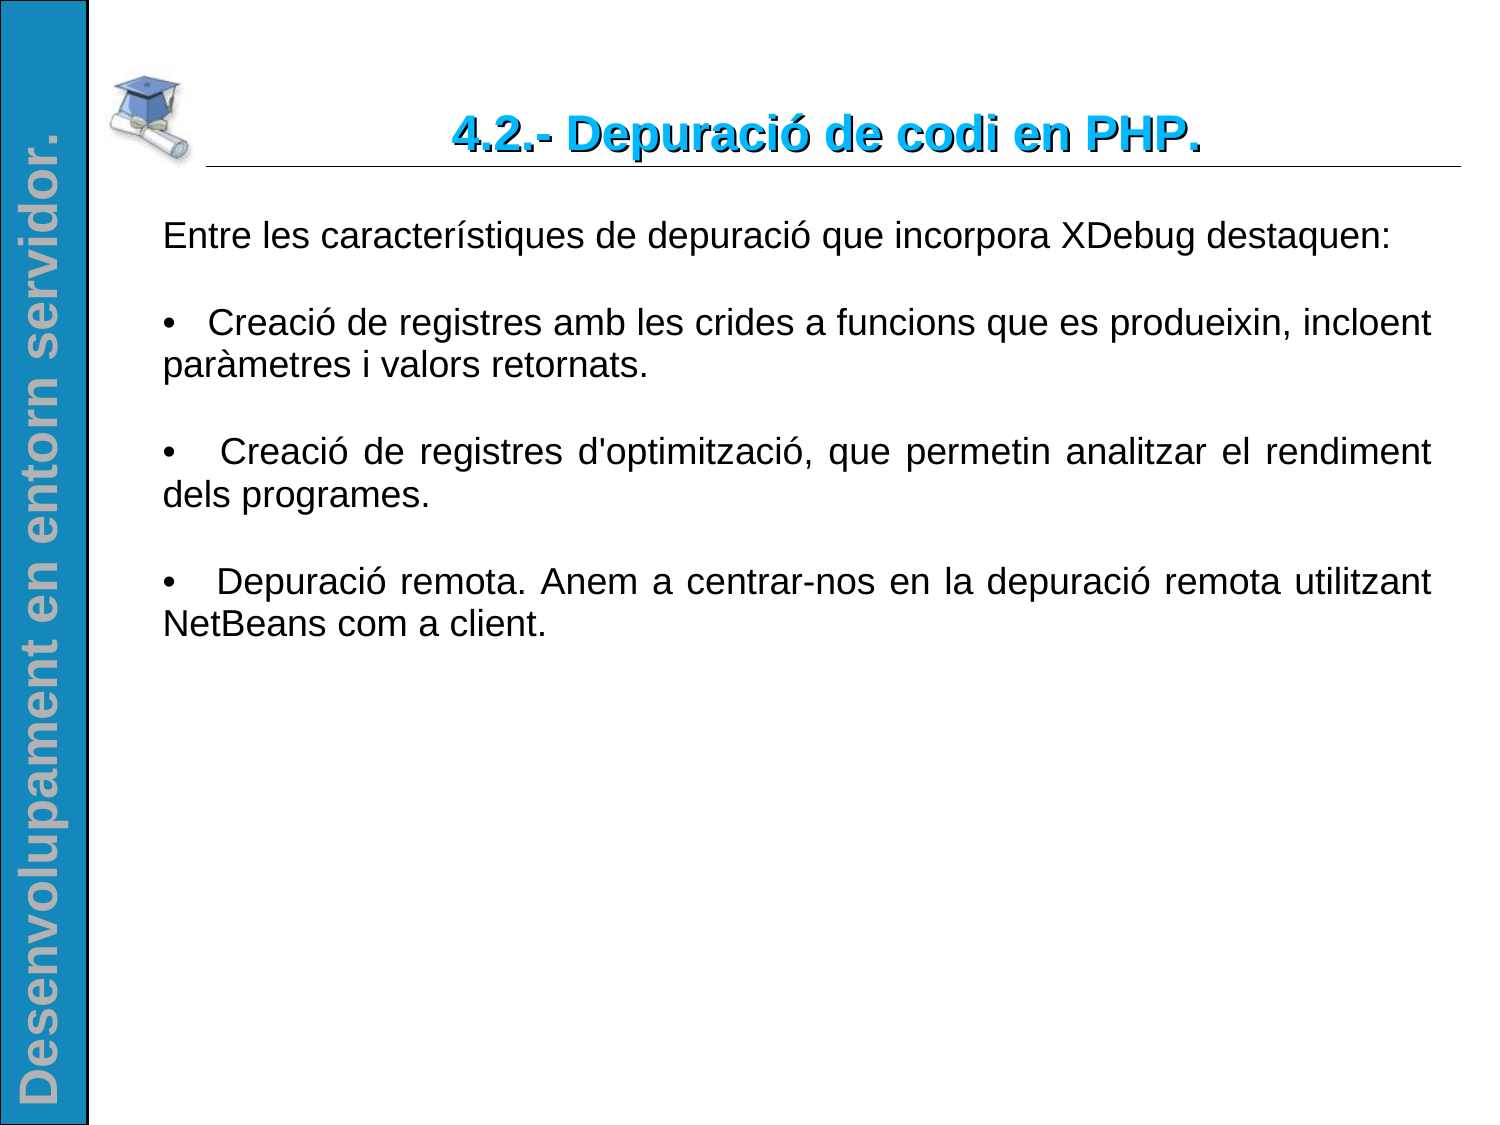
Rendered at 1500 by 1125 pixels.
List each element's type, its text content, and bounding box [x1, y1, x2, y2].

title 4.2.- Depuració de codi en PHP. [206, 88, 1447, 178]
text_box Entre les característiques de depuració que incorpora XDebug destaquen: Creació de registres amb les crides a funcions que es produeixin, incloent paràmetres i valors retornats. Creació de registres d'optimització, que permetin analitzar el rendiment dels programes. Depuració remota. Anem a centrar-nos en la depuració remota utilitzant NetBeans com a client. [147, 206, 1447, 652]
picture [93, 61, 206, 174]
